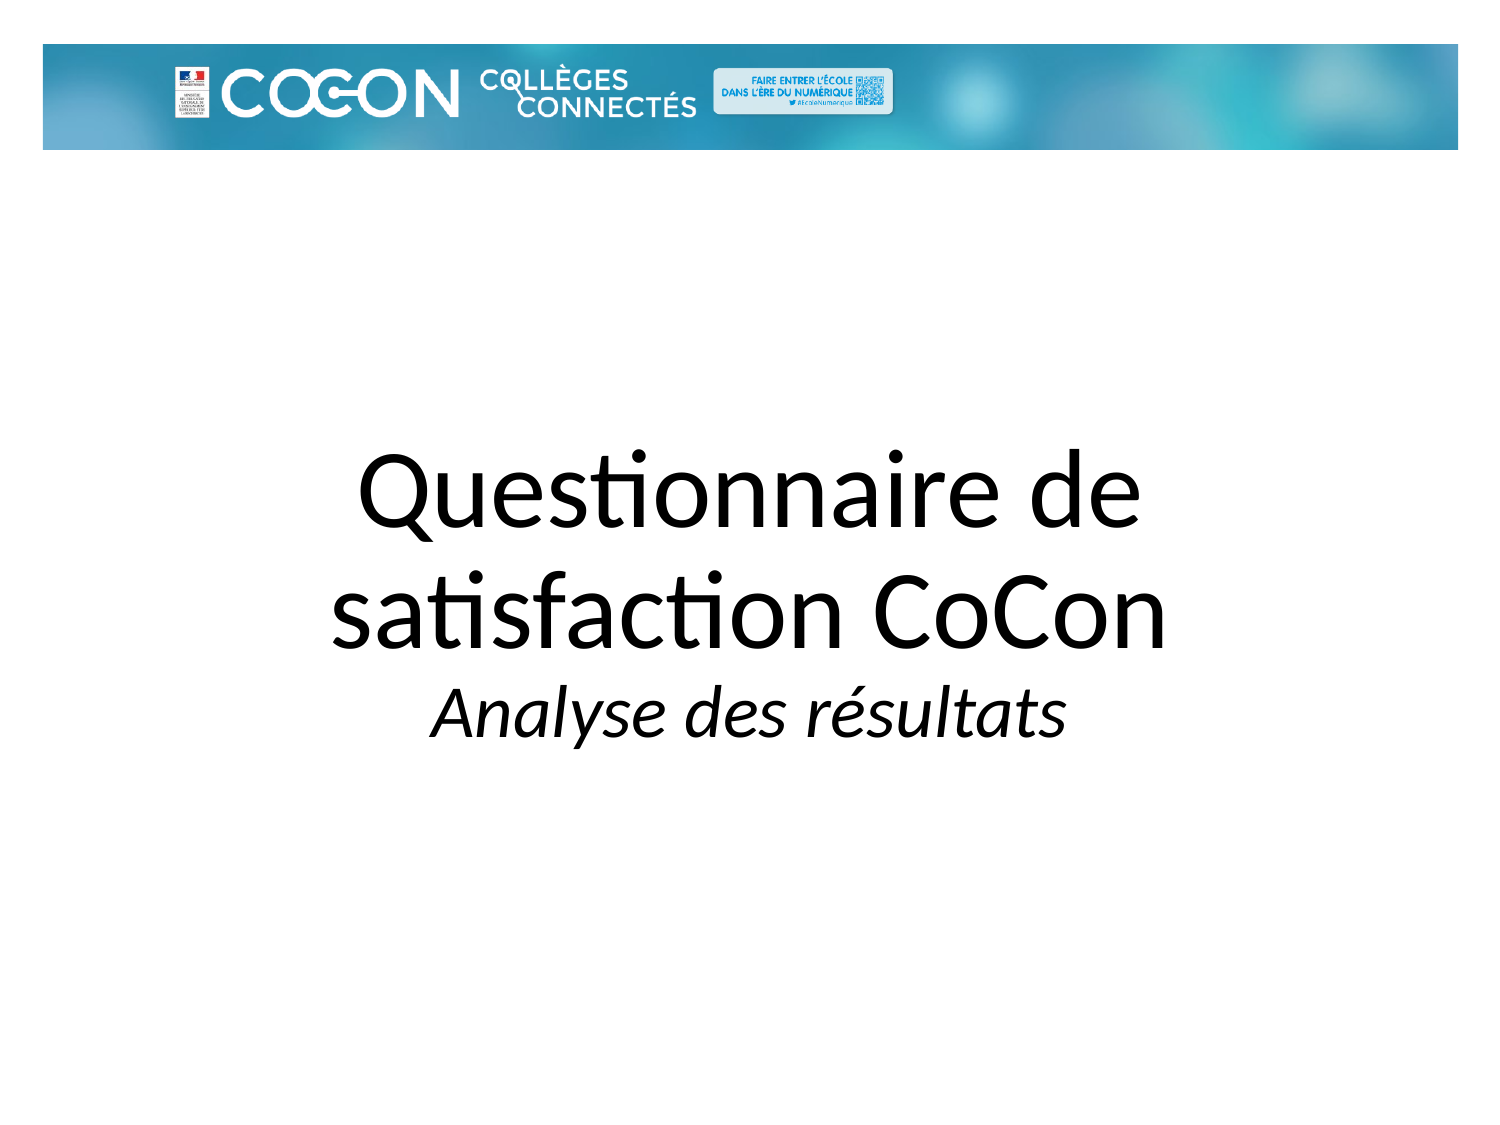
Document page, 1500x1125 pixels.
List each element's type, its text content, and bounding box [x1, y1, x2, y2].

title Questionnaire de satisfaction CoCon Analyse des résultats [112, 370, 1388, 762]
picture [42, 44, 1459, 150]
